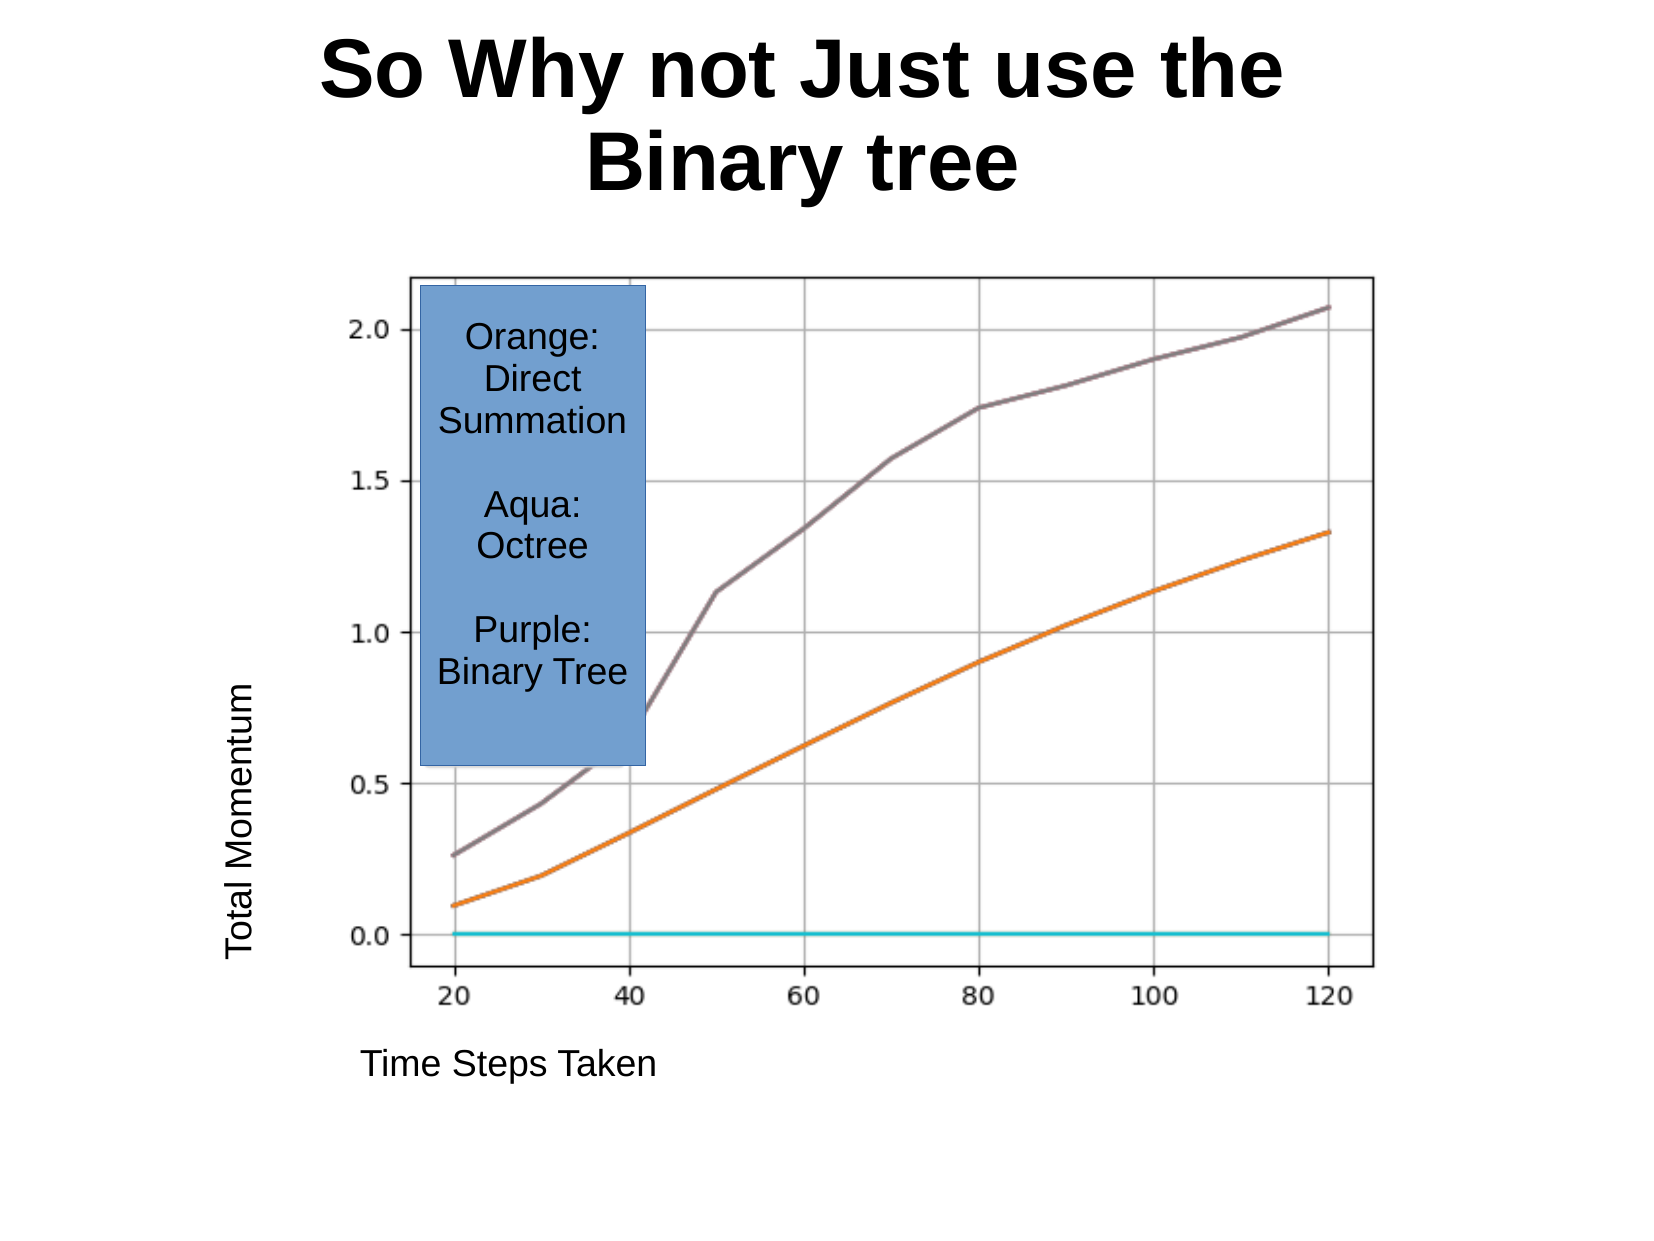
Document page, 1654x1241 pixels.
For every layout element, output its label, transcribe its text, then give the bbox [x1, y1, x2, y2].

text_box Orange: Direct Summation Aqua: Octree Purple: Binary Tree [420, 285, 646, 766]
text_box Time Steps Taken [345, 1035, 1111, 1092]
picture [255, 169, 1497, 1066]
text_box Total Momentum [210, 210, 267, 976]
text_box So Why not Just use the Binary tree [255, 15, 1351, 216]
